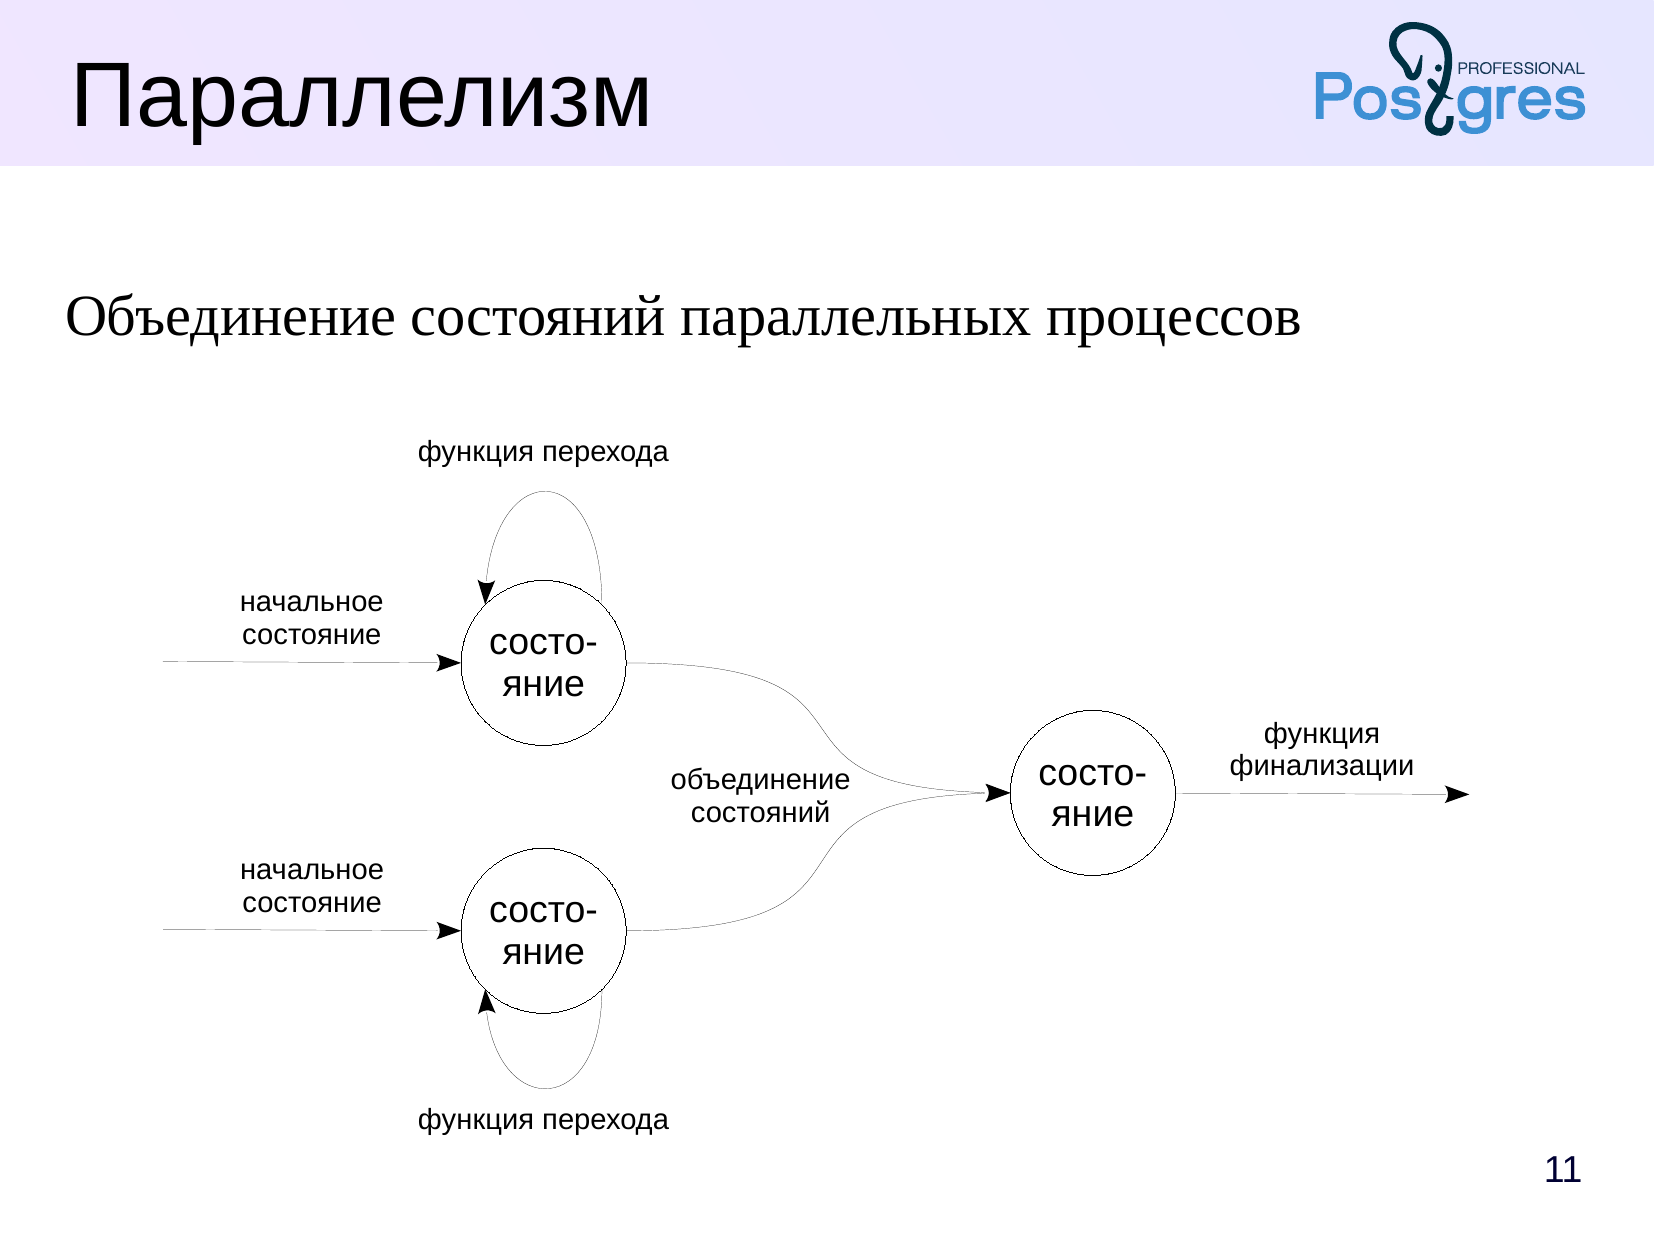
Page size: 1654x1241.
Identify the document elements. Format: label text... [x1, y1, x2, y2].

text_box состо- яние [461, 580, 627, 746]
list Объединение состояний параллельных процессов [64, 283, 1577, 1141]
text_box состо- яние [461, 848, 627, 1014]
text_box объединение состояний [655, 755, 866, 837]
title Параллелизм [70, 43, 1241, 147]
text_box состо- яние [1010, 710, 1176, 876]
